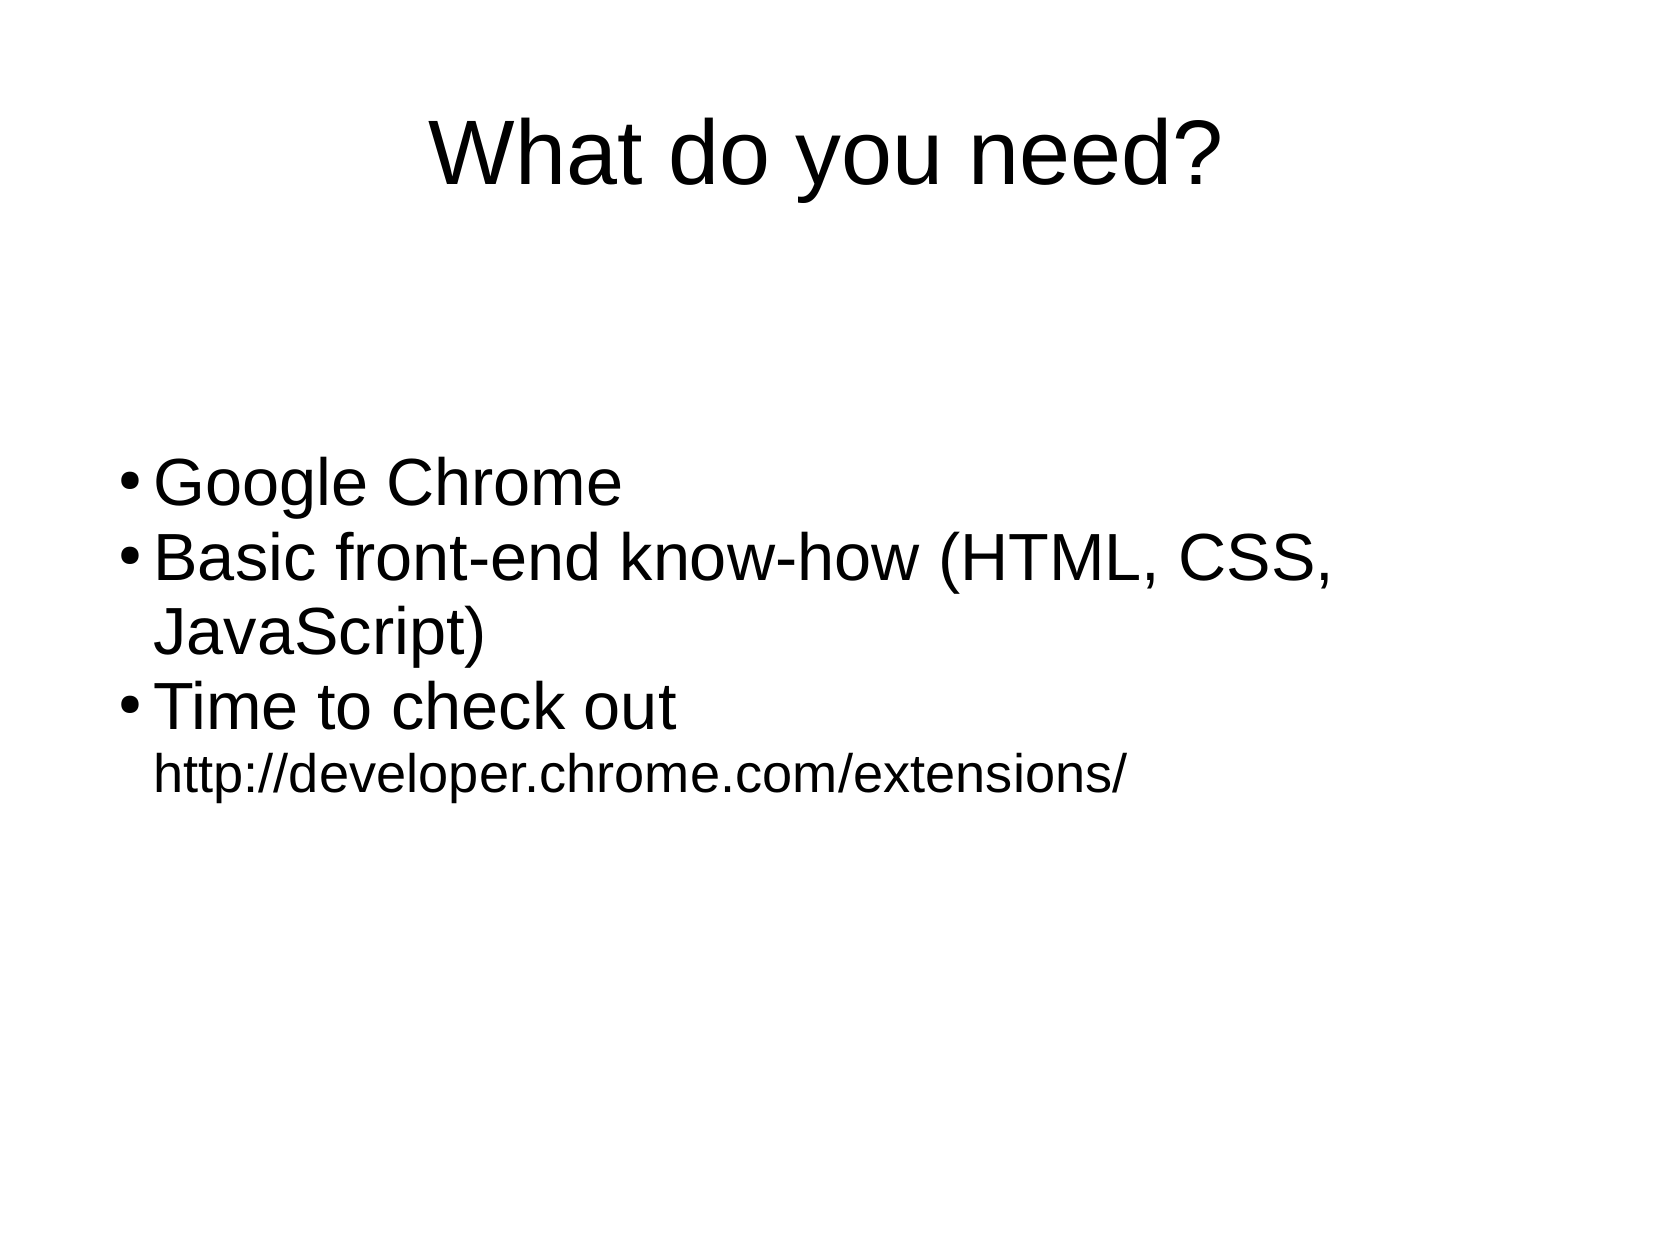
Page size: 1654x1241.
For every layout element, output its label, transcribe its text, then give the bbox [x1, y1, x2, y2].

title What do you need? [82, 49, 1571, 257]
subtitle Google Chrome Basic front-end know-how (HTML, CSS, JavaScript) Time to check out http://developer.chrome.com/extensions/ [82, 257, 1571, 1201]
